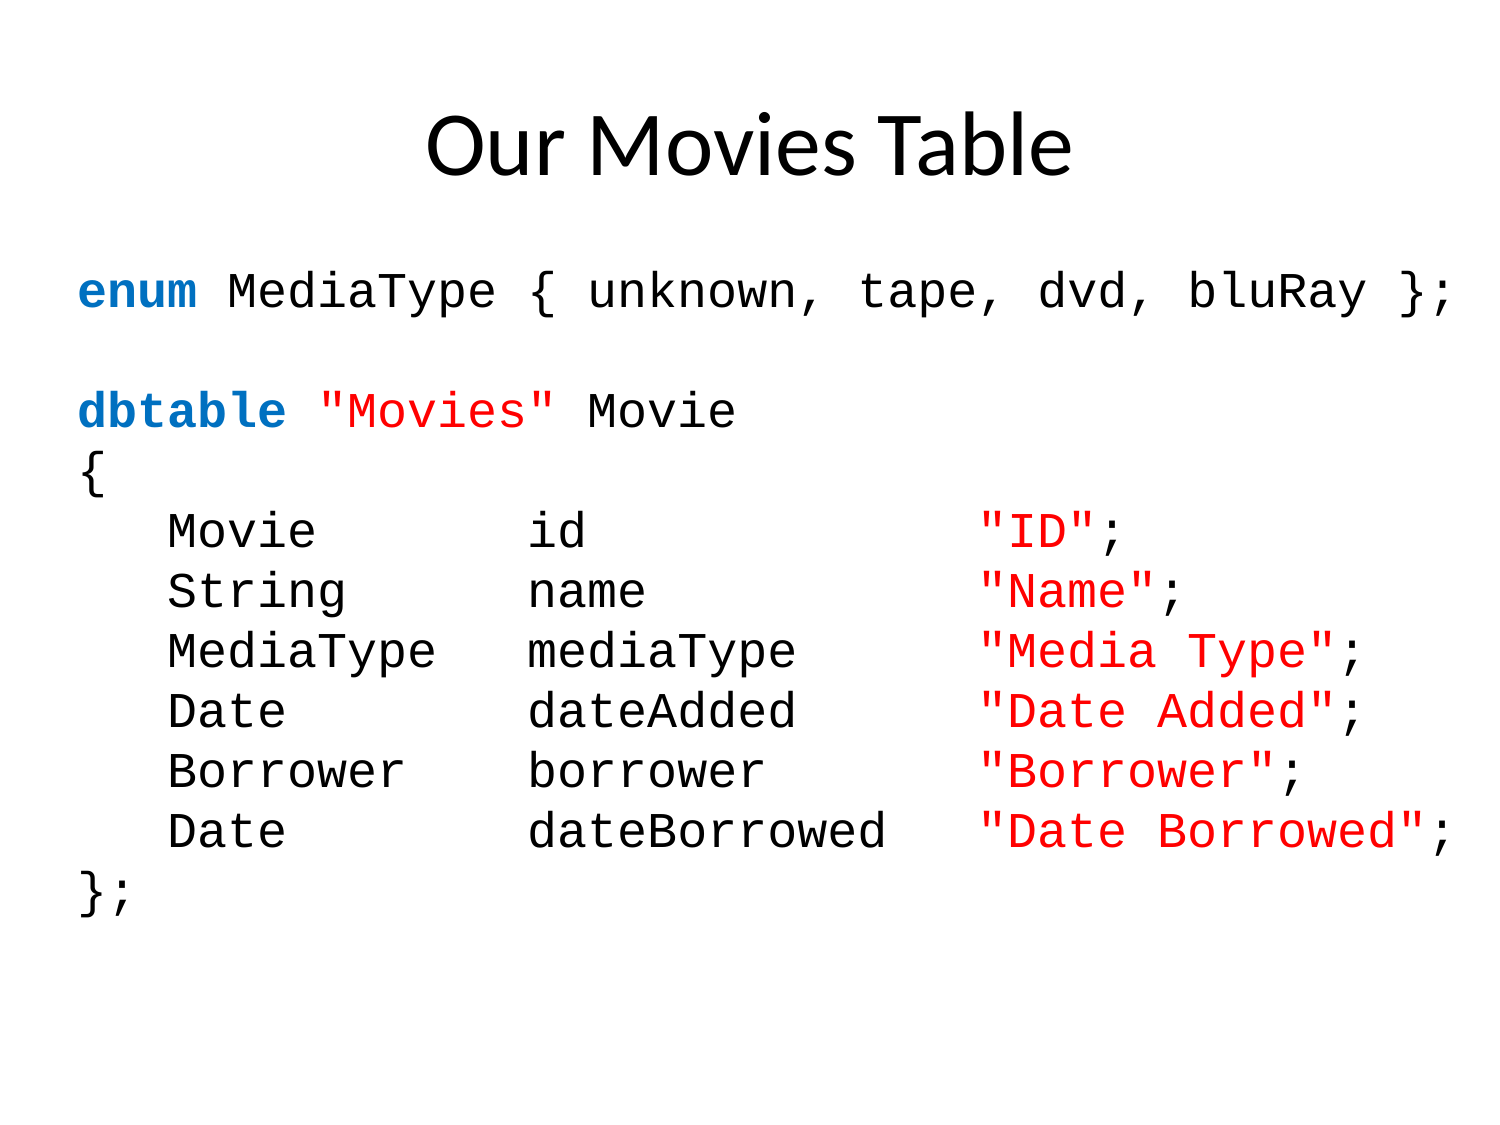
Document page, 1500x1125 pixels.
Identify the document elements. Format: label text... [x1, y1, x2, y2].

text_box enum MediaType { unknown, tape, dvd, bluRay }; dbtable "Movies" Movie { Movie id "ID"; String name "Name"; MediaType mediaType "Media Type"; Date dateAdded "Date Added"; Borrower borrower "Borrower"; Date dateBorrowed "Date Borrowed"; }; [62, 249, 1500, 970]
title Our Movies Table [75, 45, 1425, 233]
